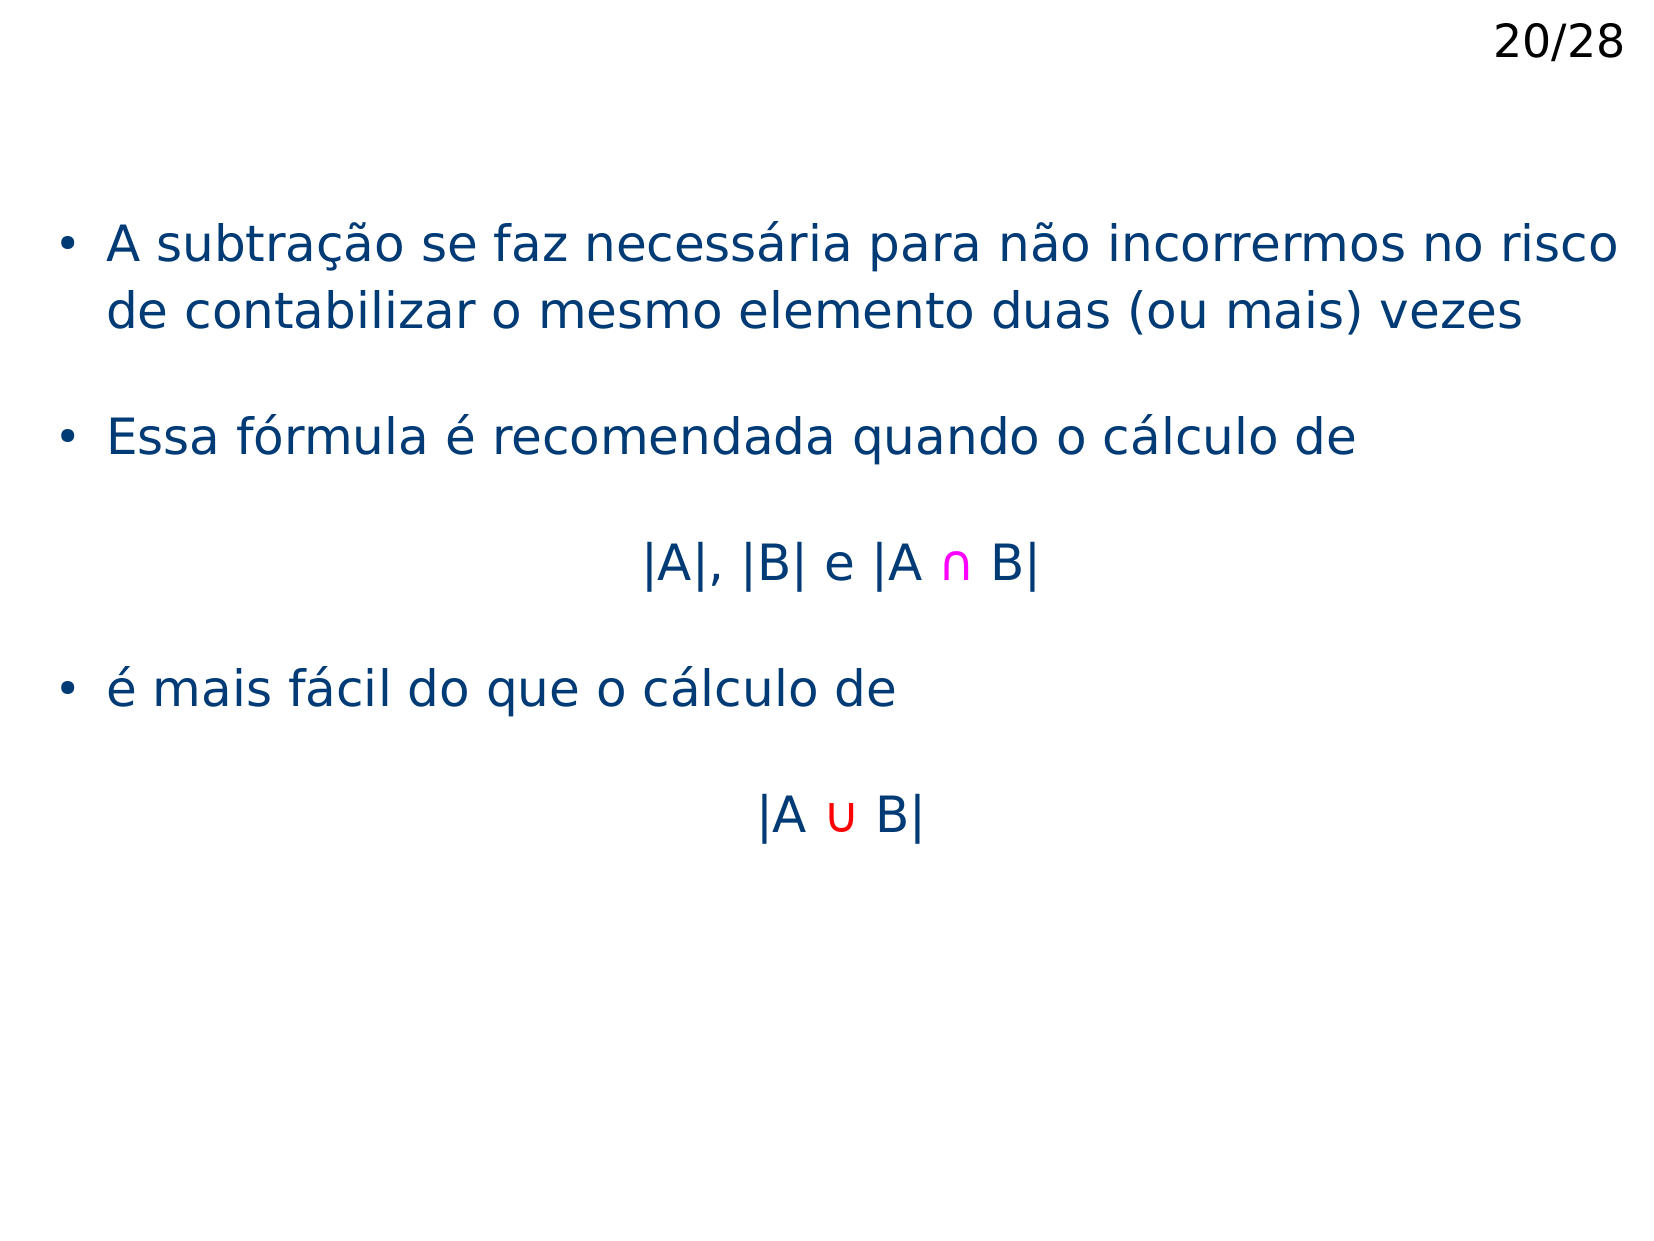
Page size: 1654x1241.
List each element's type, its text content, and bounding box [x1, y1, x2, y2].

list A subtração se faz necessária para não incorrermos no risco de contabilizar o mesmo elemento duas (ou mais) vezes Essa fórmula é recomendada quando o cálculo de |A|, |B| e |A ∩ B| é mais fácil do que o cálculo de |A ∪ B| [59, 206, 1625, 1211]
